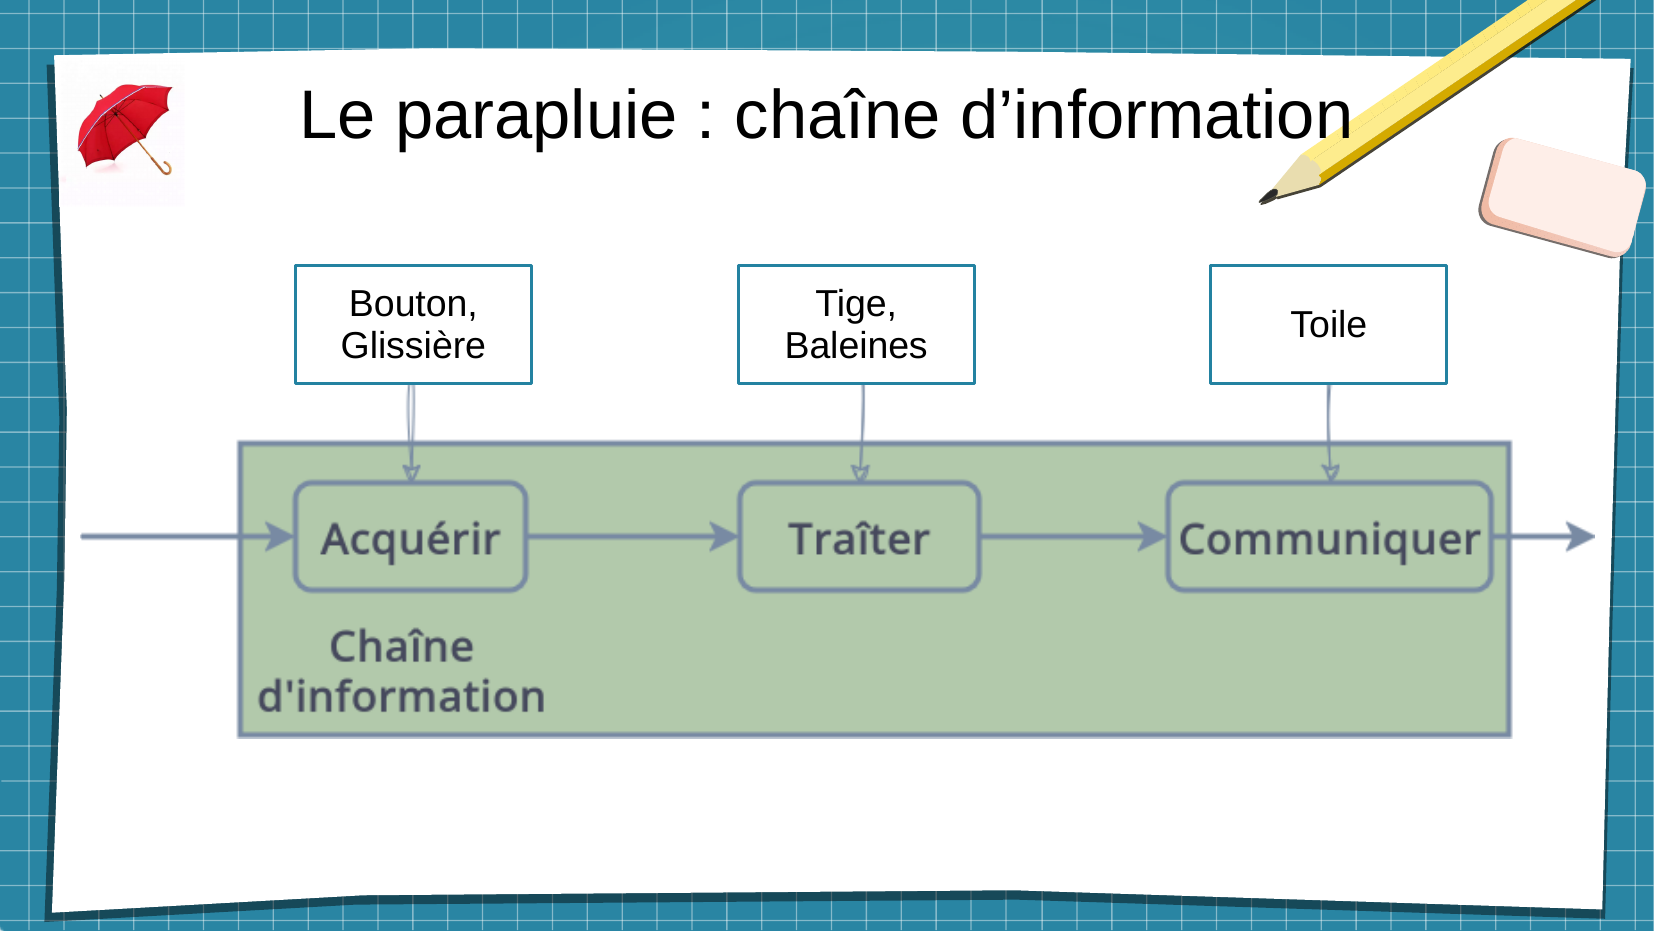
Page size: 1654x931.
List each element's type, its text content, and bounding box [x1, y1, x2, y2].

picture [80, 265, 1595, 739]
picture [59, 58, 185, 207]
title Le parapluie : chaîne d’information [82, 37, 1571, 193]
text_box Bouton, Glissière [295, 265, 532, 384]
text_box Tige, Baleines [738, 265, 975, 384]
text_box Toile [1210, 265, 1447, 384]
